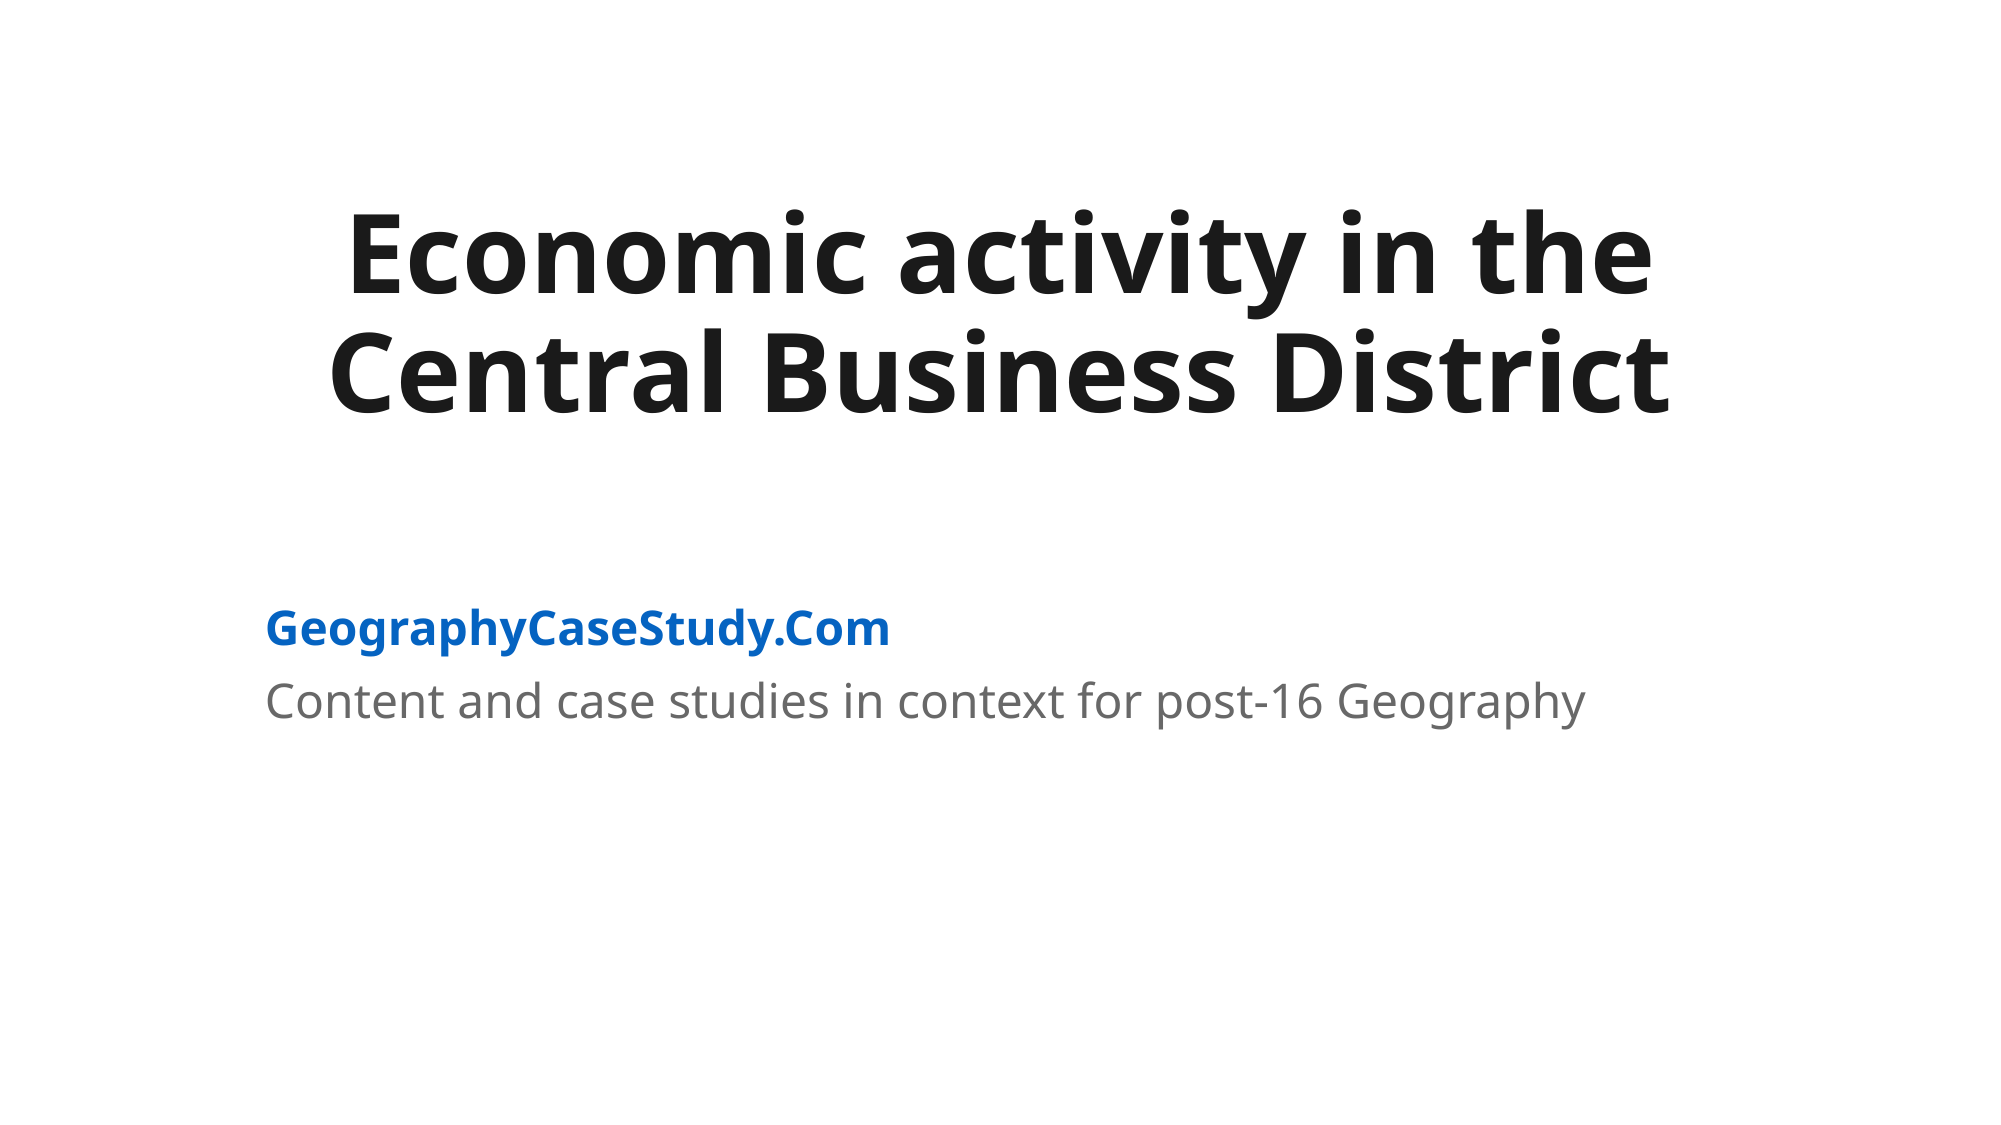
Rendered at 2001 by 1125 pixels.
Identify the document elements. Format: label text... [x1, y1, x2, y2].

title Economic activity in the Central Business District [249, 184, 1750, 576]
subtitle GeographyCaseStudy.Com Content and case studies in context for post-16 Geography [249, 590, 1750, 863]
